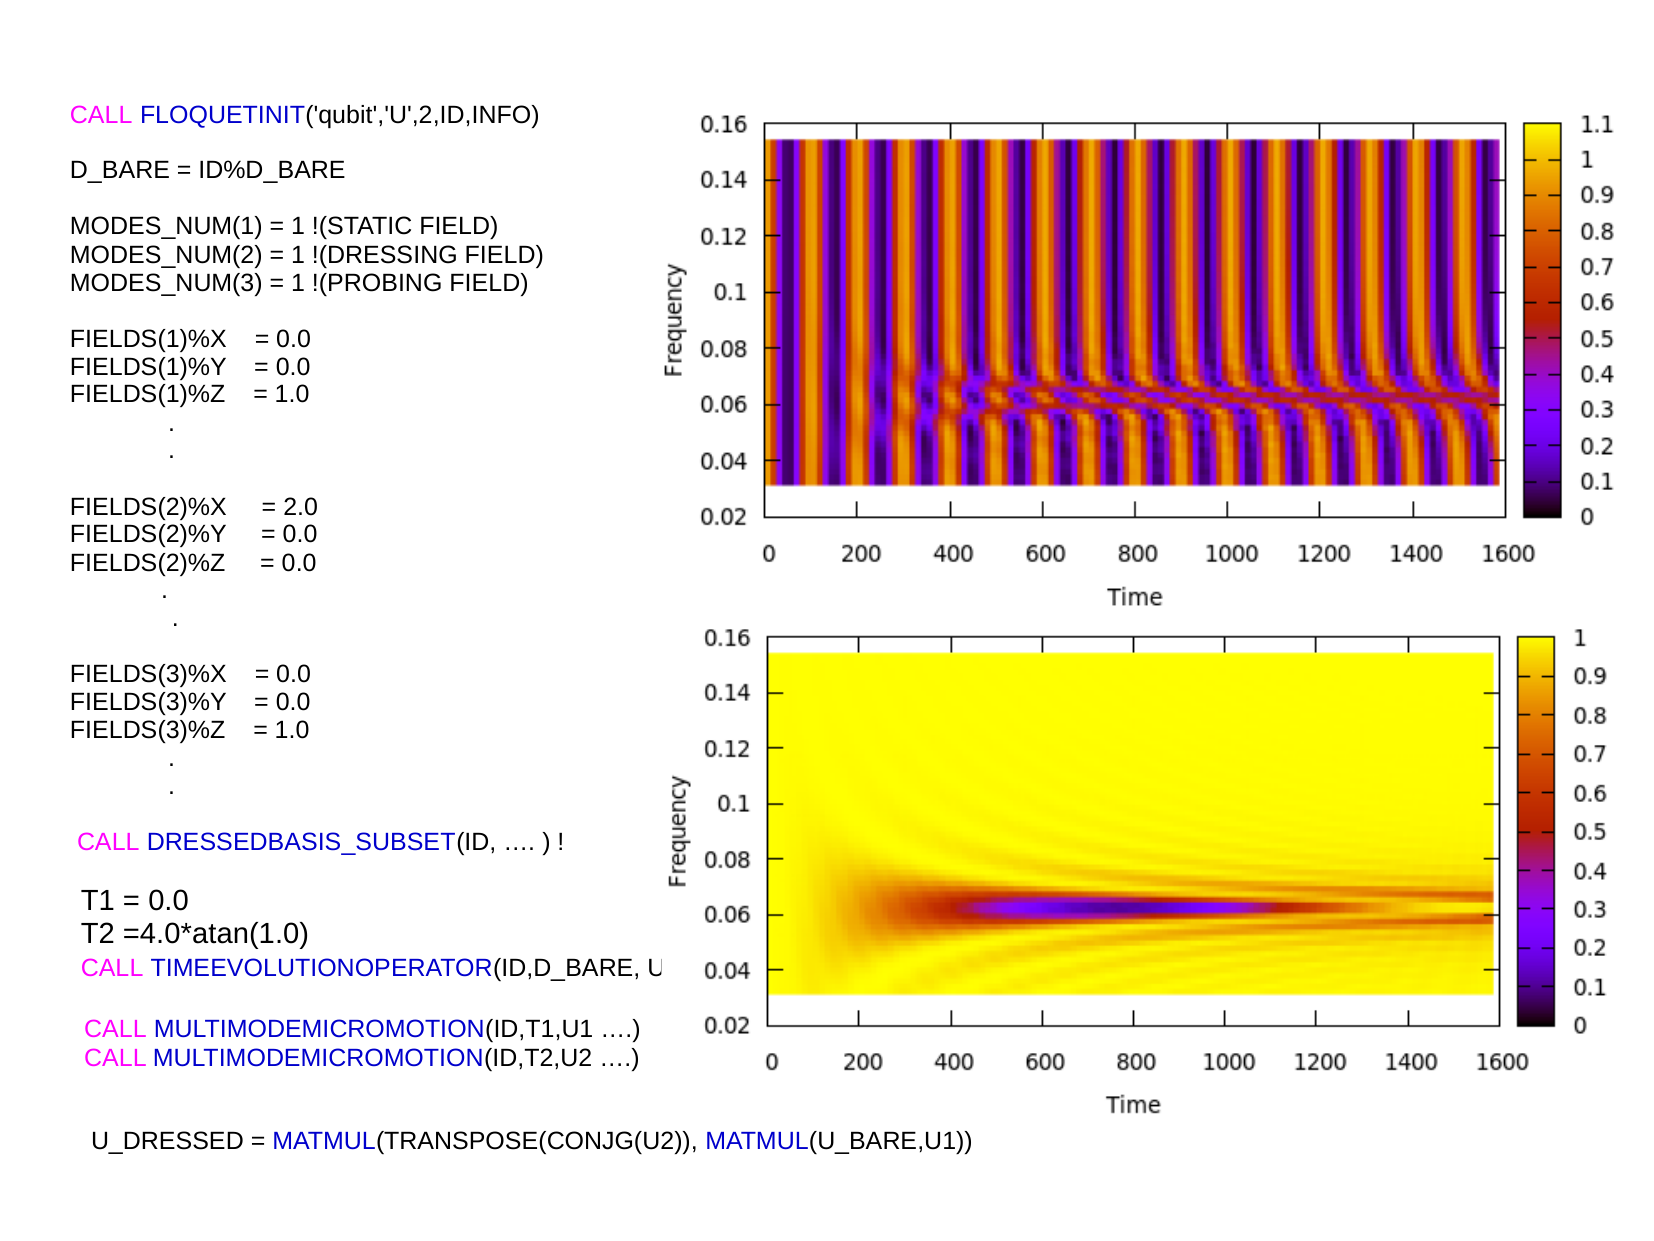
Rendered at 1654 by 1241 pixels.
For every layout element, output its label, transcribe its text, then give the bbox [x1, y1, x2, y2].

text_box CALL FLOQUETINIT('qubit','U',2,ID,INFO) D_BARE = ID%D_BARE MODES_NUM(1) = 1 !(STATIC FIELD) MODES_NUM(2) = 1 !(DRESSING FIELD) MODES_NUM(3) = 1 !(PROBING FIELD) FIELDS(1)%X = 0.0 FIELDS(1)%Y = 0.0 FIELDS(1)%Z = 1.0 . . FIELDS(2)%X = 2.0 FIELDS(2)%Y = 0.0 FIELDS(2)%Z = 0.0 . . FIELDS(3)%X = 0.0 FIELDS(3)%Y = 0.0 FIELDS(3)%Z = 1.0 . . CALL DRESSEDBASIS_SUBSET(ID, …. ) ! T1 = 0.0 T2 =4.0*atan(1.0) CALL TIMEEVOLUTIONOPERATOR(ID,D_BARE, U_BARE ...) CALL MULTIMODEMICROMOTION(ID,T1,U1 ….) CALL MULTIMODEMICROMOTION(ID,T2,U2 ….) U_DRESSED = MATMUL(TRANSPOSE(CONJG(U2)), MATMUL(U_BARE,U1)) [41, 64, 1518, 1199]
picture [649, 88, 1624, 1128]
